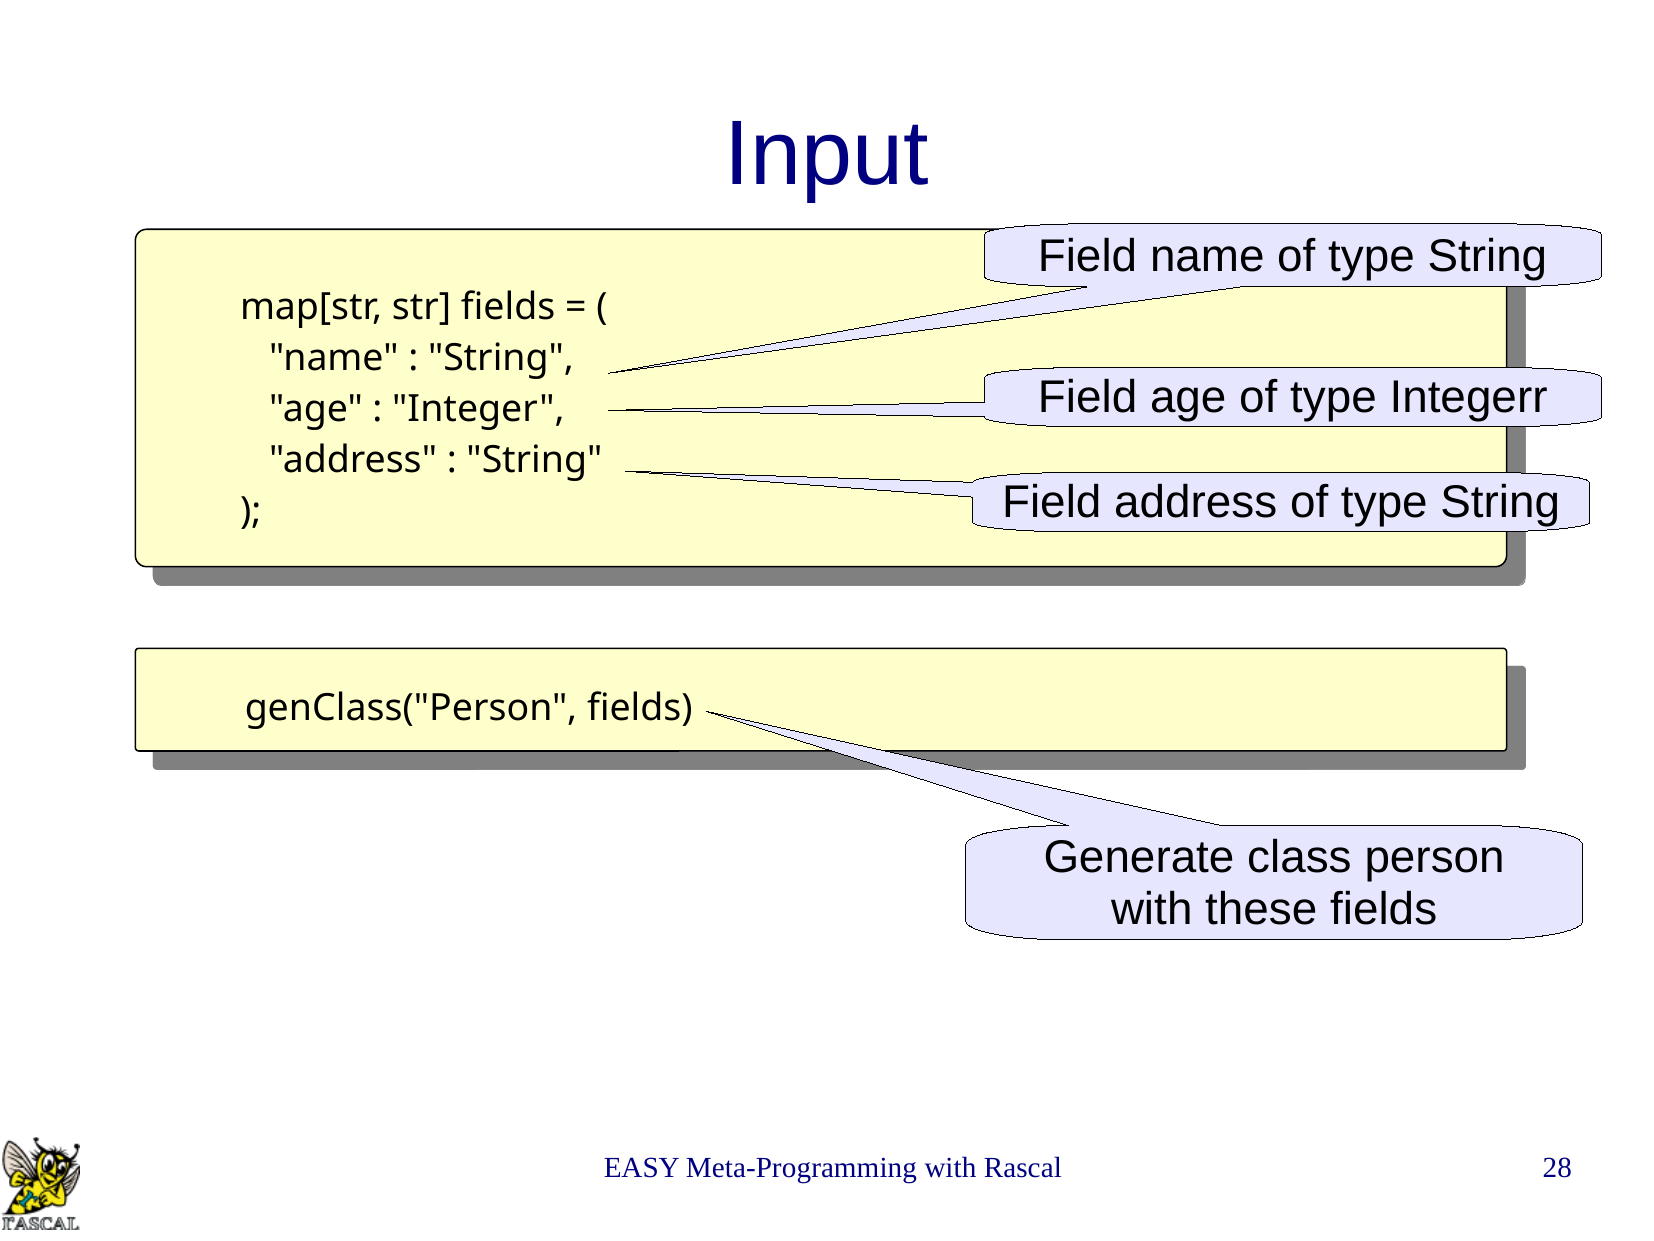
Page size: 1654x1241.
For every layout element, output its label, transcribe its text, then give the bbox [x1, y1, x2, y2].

text_box Field age of type Integerr [608, 367, 1602, 427]
picture [1, 1137, 80, 1230]
title Input [82, 49, 1571, 257]
text_box map[str, str] fields = ( "name" : "String", "age" : "Integer", "address" : "String" ); [225, 272, 786, 549]
text_box [135, 229, 1507, 567]
text_box [786, 287, 1507, 406]
text_box genClass("Person", fields) [229, 673, 777, 741]
text_box Generate class person with these fields [706, 711, 1583, 940]
text_box Field name of type String [608, 223, 1602, 374]
text_box [786, 414, 1507, 482]
text_box [135, 648, 1507, 752]
text_box Field address of type String [625, 471, 1590, 532]
